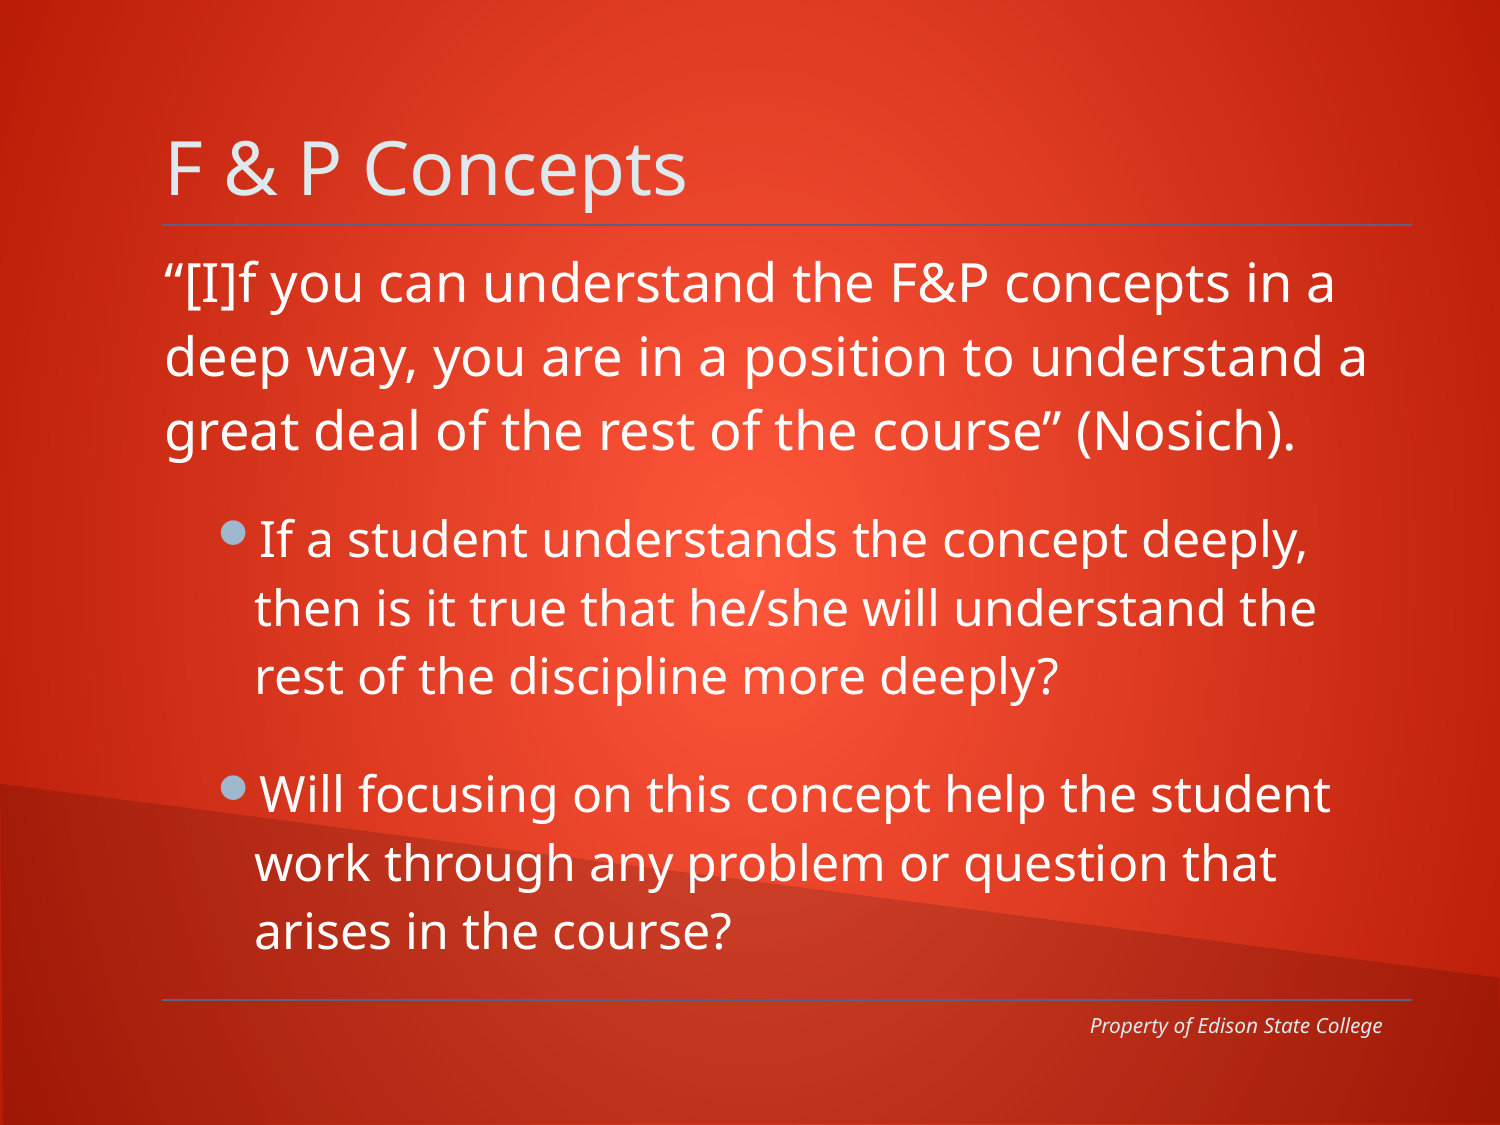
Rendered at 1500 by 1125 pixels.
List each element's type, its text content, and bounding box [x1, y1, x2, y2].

footer Property of Edison State College [1074, 987, 1463, 1063]
list “[I]f you can understand the F&P concepts in a deep way, you are in a position to understand a great deal of the rest of the course” (Nosich). If a student understands the concept deeply, then is it true that he/she will understand the rest of the discipline more deeply? Will focusing on this concept help the student work through any problem or question that arises in the course? [150, 237, 1425, 988]
title F & P Concepts [150, 45, 1425, 233]
